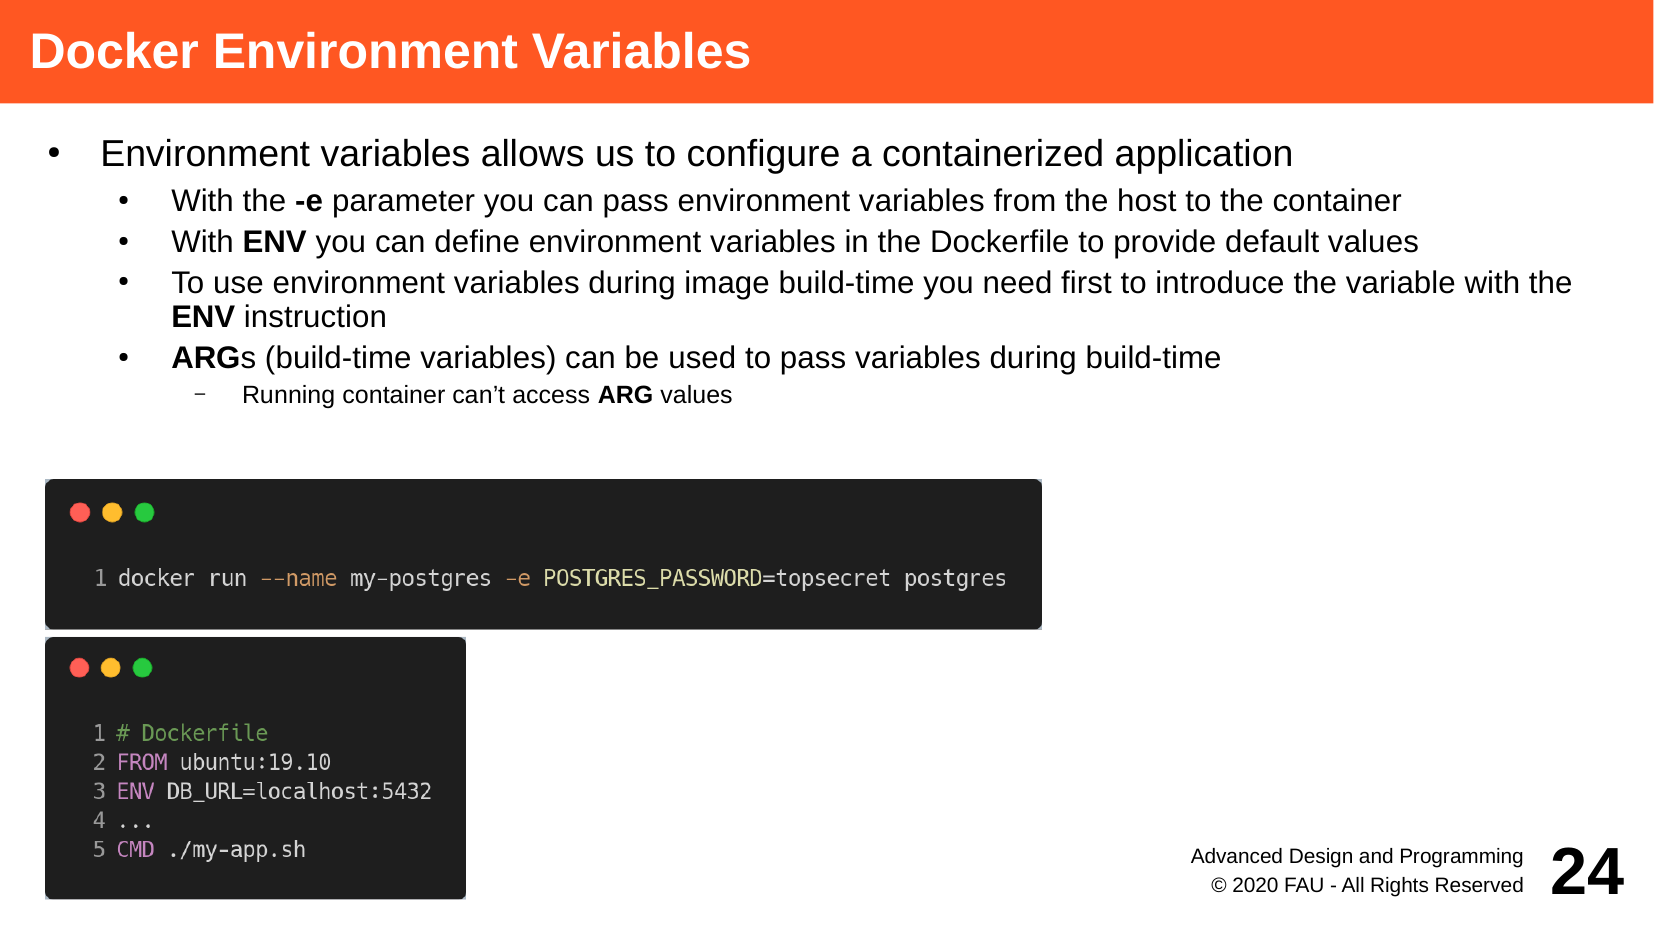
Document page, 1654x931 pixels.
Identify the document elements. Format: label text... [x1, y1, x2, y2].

list Environment variables allows us to configure a containerized application With the -e parameter you can pass environment variables from the host to the container With ENV you can define environment variables in the Dockerfile to provide default values To use environment variables during image build-time you need first to introduce the variable with the ENV instruction ARGs (build-time variables) can be used to pass variables during build-time Running container can’t access ARG values [29, 132, 1625, 813]
picture [45, 636, 466, 901]
picture [45, 478, 1042, 631]
title Docker Environment Variables [0, 0, 1654, 104]
